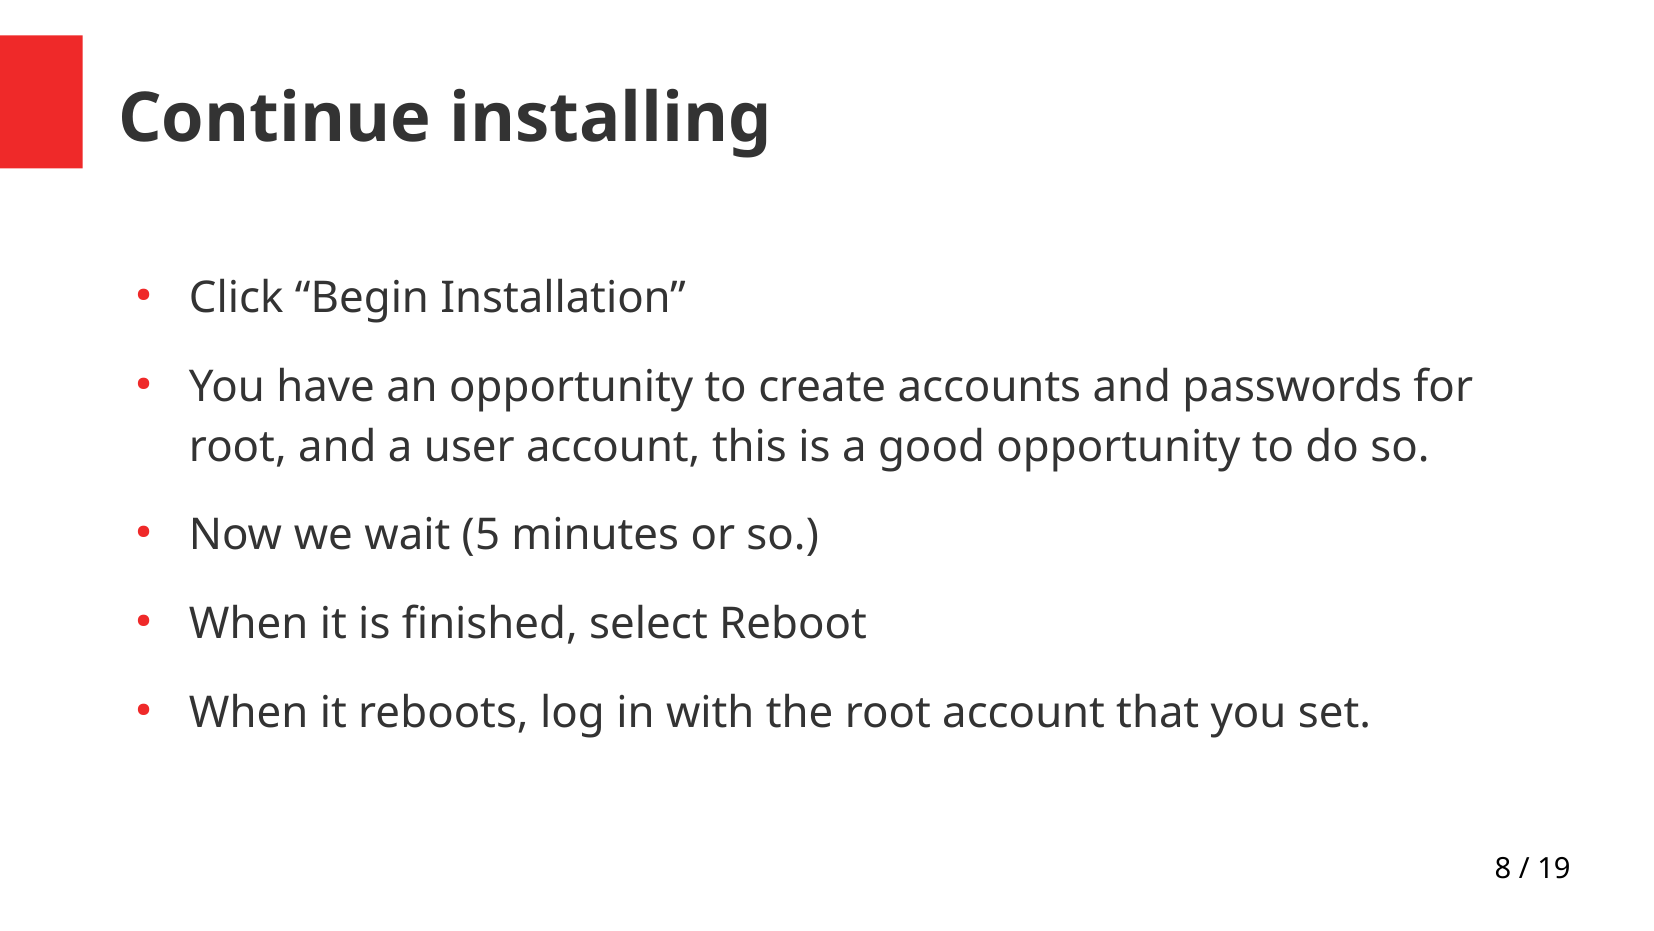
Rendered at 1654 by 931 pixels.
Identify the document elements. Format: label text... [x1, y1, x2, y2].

title Continue installing [118, 37, 1571, 193]
list Click “Begin Installation” You have an opportunity to create accounts and passwords for root, and a user account, this is a good opportunity to do so. Now we wait (5 minutes or so.) When it is finished, select Reboot When it reboots, log in with the root account that you set. [118, 265, 1536, 806]
